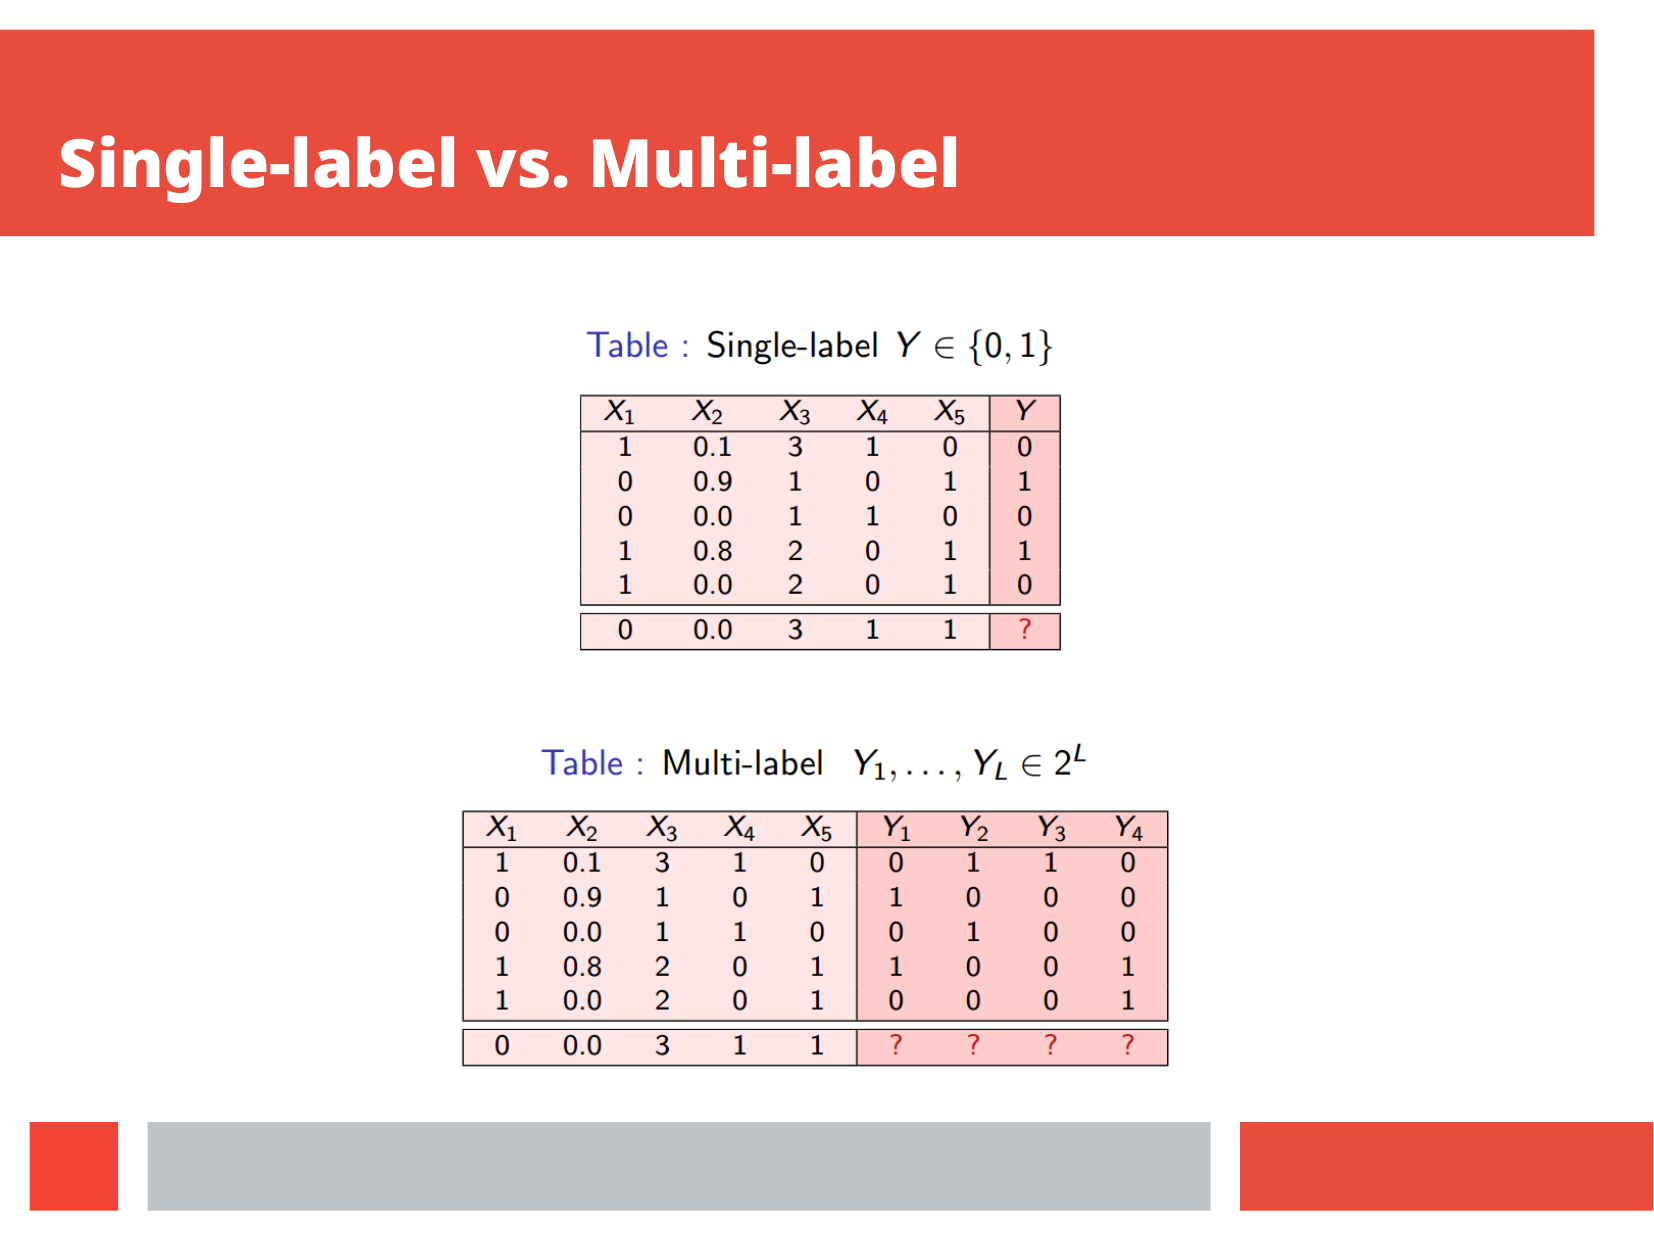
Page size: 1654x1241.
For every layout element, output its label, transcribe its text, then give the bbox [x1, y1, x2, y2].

title Single-label vs. Multi-label [59, 59, 1595, 207]
picture [371, 271, 1264, 1079]
